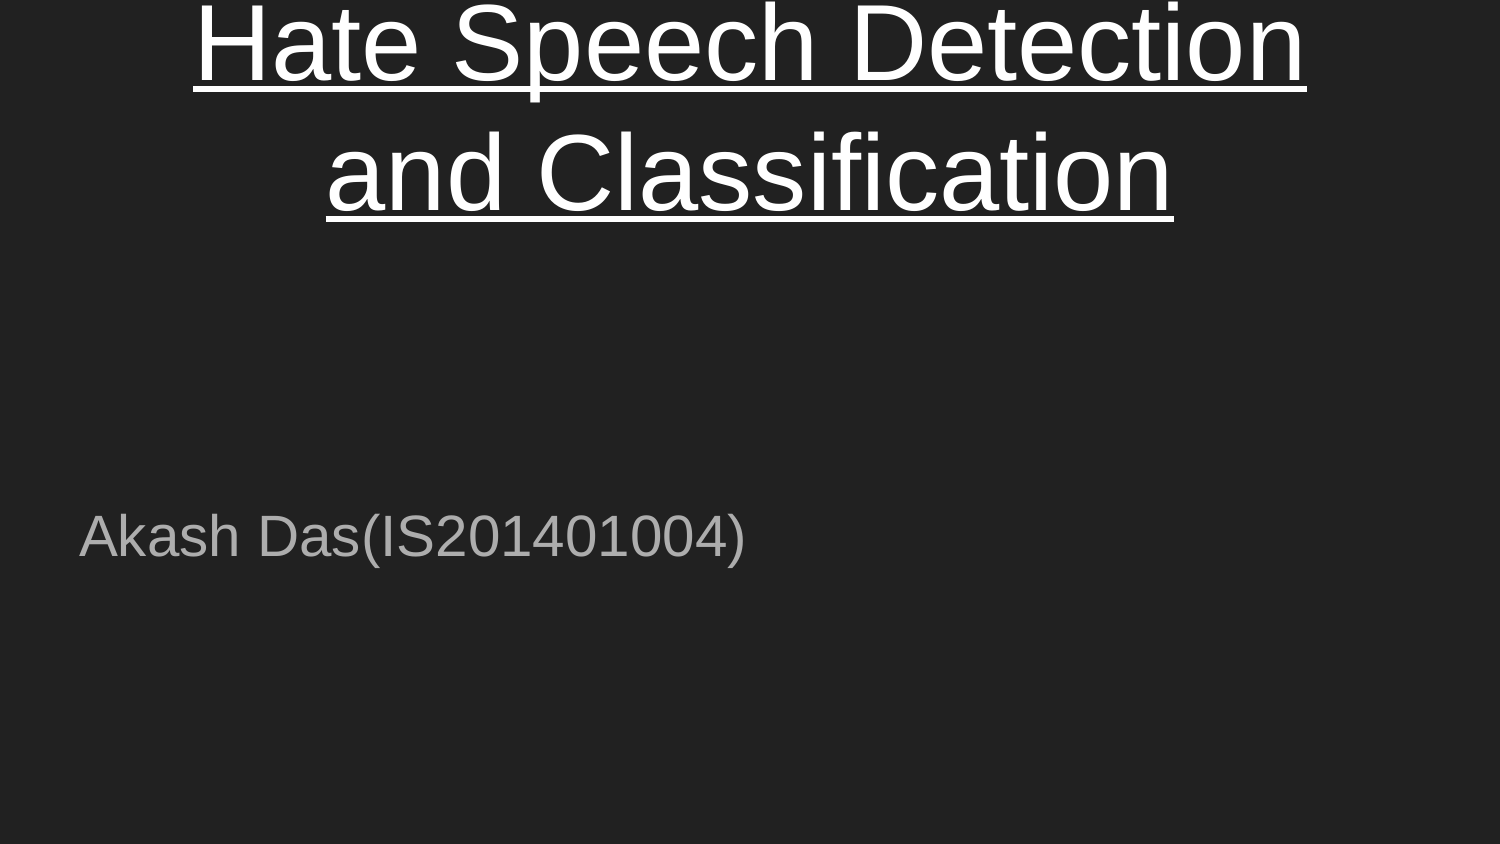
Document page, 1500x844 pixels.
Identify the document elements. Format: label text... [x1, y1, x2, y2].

subtitle Akash Das(IS201401004) [64, 482, 1413, 789]
title Hate Speech Detection and Classification [75, 94, 1425, 248]
